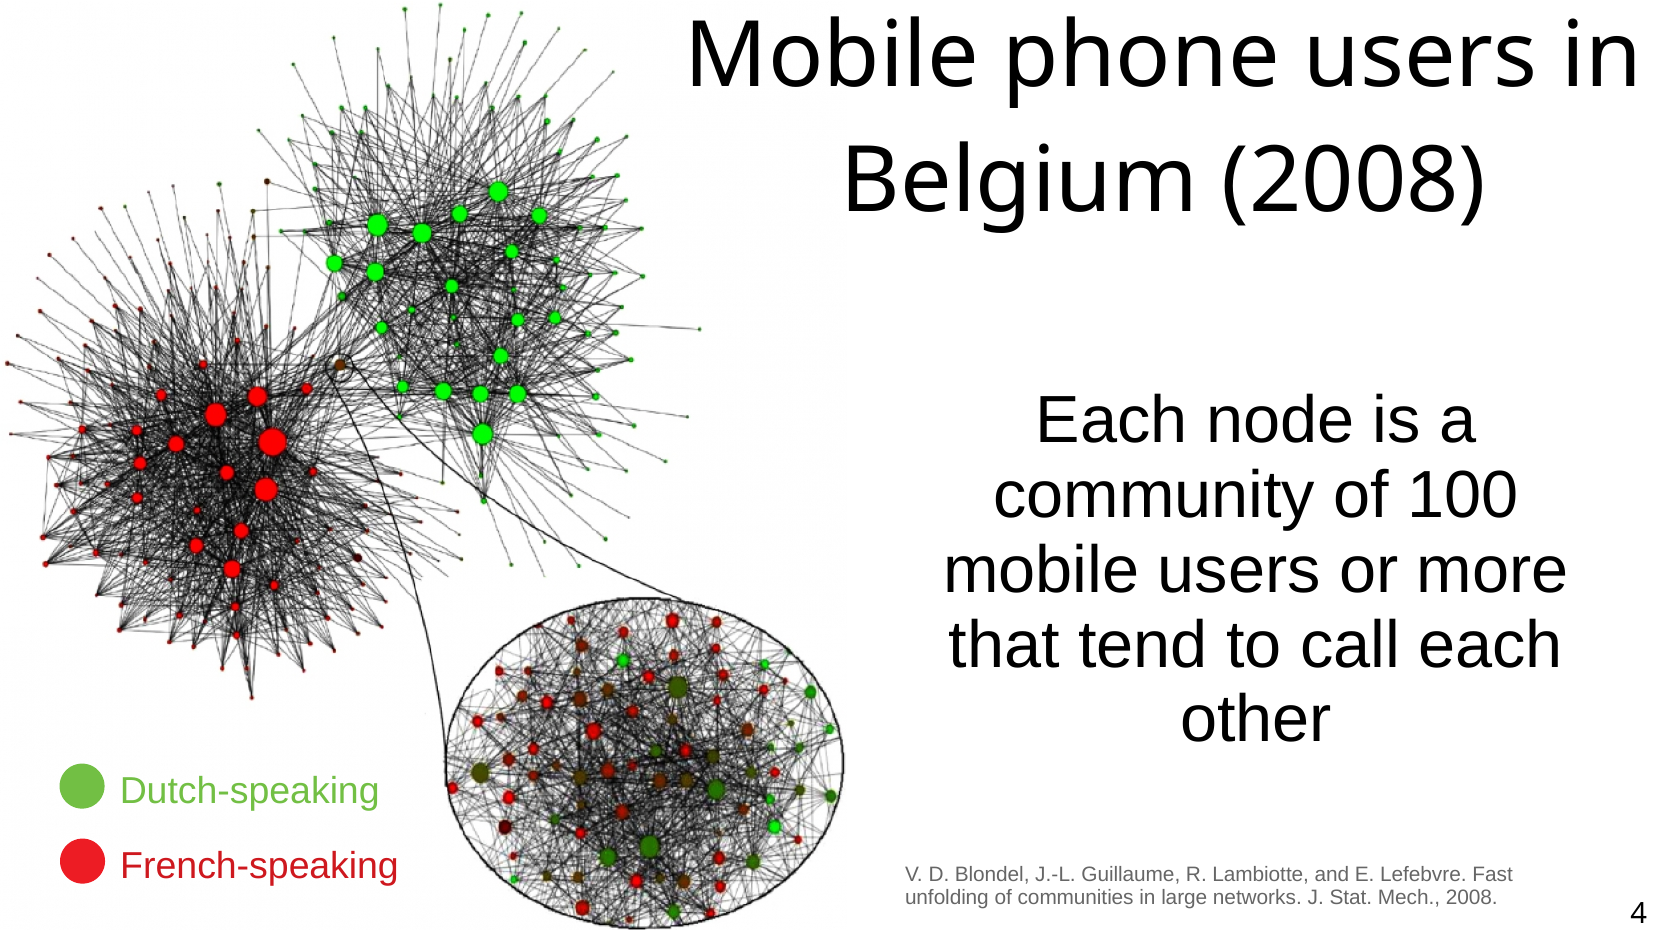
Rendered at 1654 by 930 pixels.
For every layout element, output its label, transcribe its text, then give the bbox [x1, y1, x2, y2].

title Mobile phone users in Belgium (2008) [675, 1, 1653, 226]
text_box [60, 838, 105, 884]
text_box Each node is a community of 100 mobile users or more that tend to call each other [892, 375, 1621, 703]
text_box [59, 763, 105, 809]
text_box V. D. Blondel, J.-L. Guillaume, R. Lambiotte, and E. Lefebvre. Fast unfolding of communities in large networks. J. Stat. Mech., 2008. [890, 855, 1576, 910]
text_box Dutch-speaking [105, 761, 406, 836]
picture [0, 1, 847, 930]
text_box French-speaking [105, 836, 436, 923]
